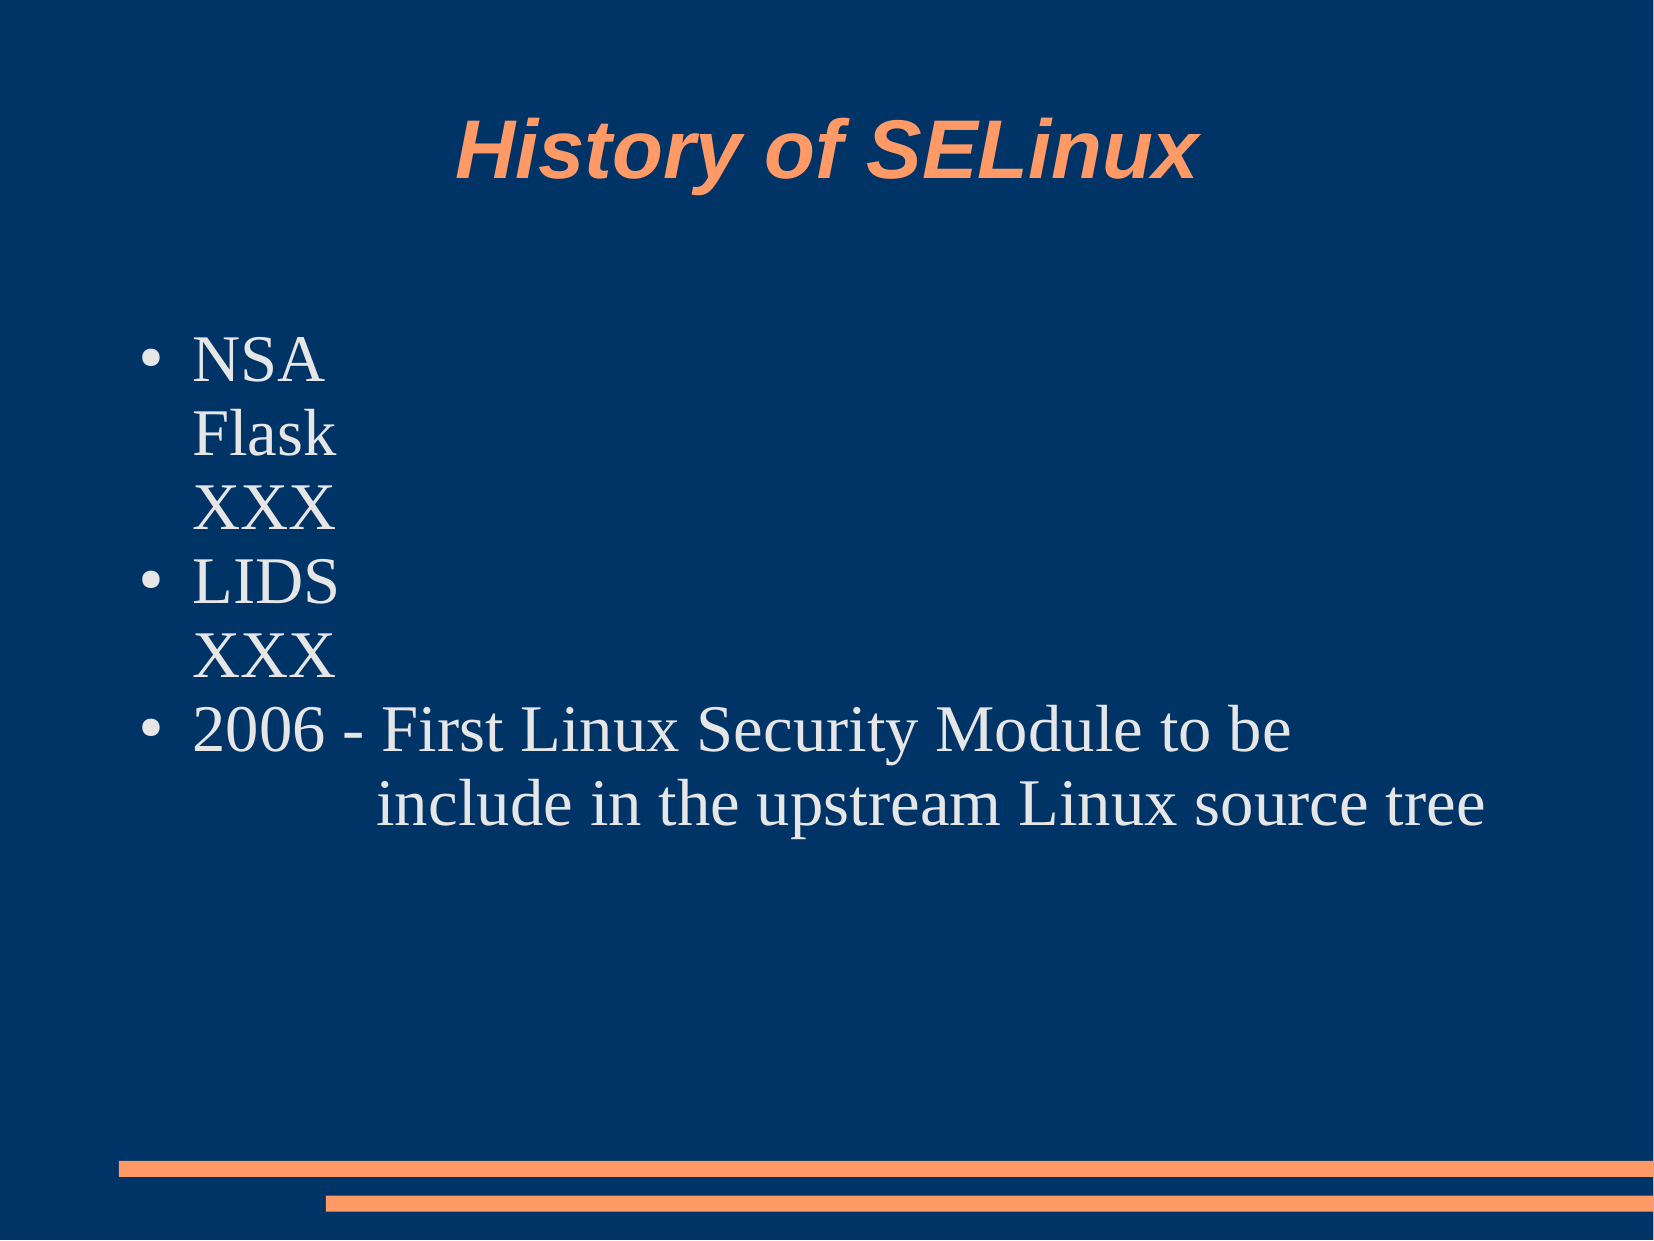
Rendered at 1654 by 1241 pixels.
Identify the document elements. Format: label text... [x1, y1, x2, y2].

list NSA Flask XXX LIDS XXX 2006 - First Linux Security Module to be include in the upstream Linux source tree [121, 322, 1561, 1126]
title History of SELinux [121, 46, 1534, 254]
